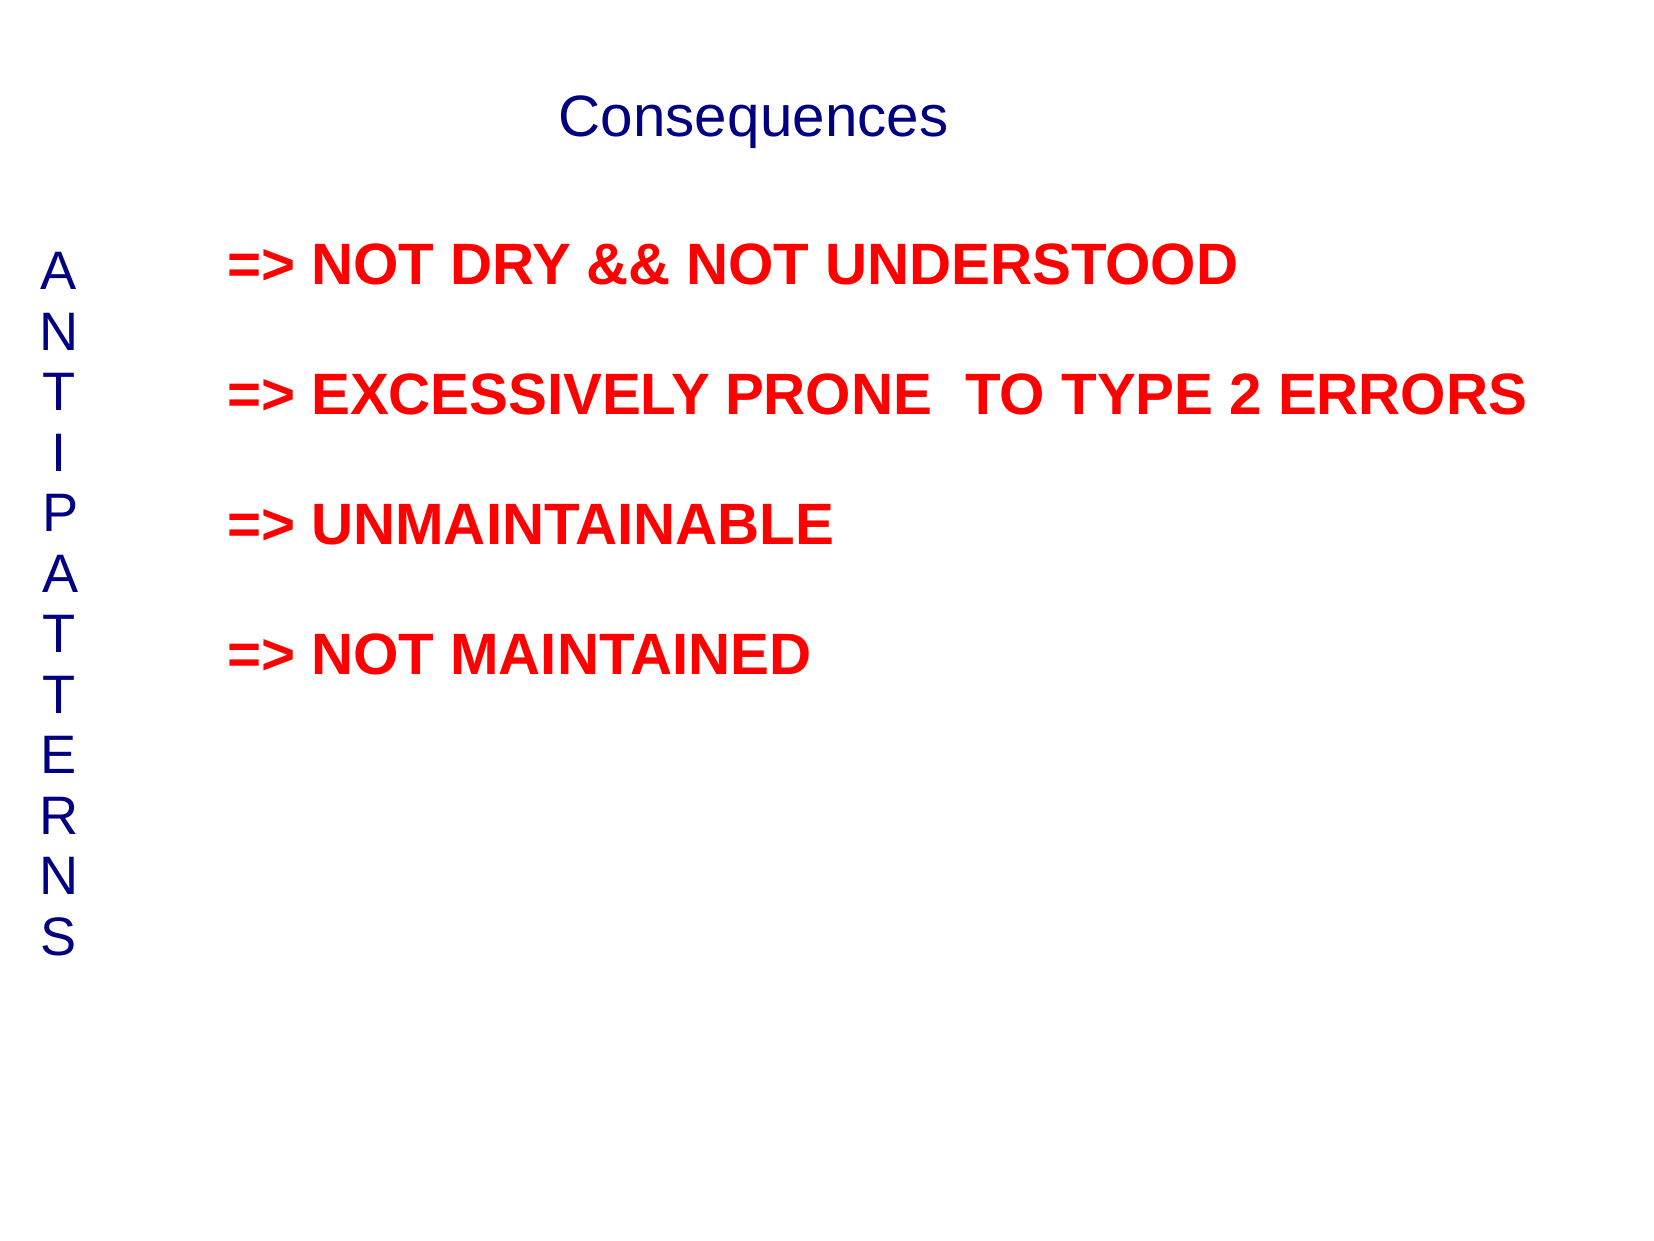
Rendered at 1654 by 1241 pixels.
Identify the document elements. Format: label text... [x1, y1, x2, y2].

text_box ANTIPATTERNS [23, 233, 95, 975]
text_box Consequences [544, 75, 964, 156]
text_box => NOT DRY && NOT UNDERSTOOD => EXCESSIVELY PRONE TO TYPE 2 ERRORS => UNMAINTAINABLE => NOT MAINTAINED [212, 223, 1560, 792]
